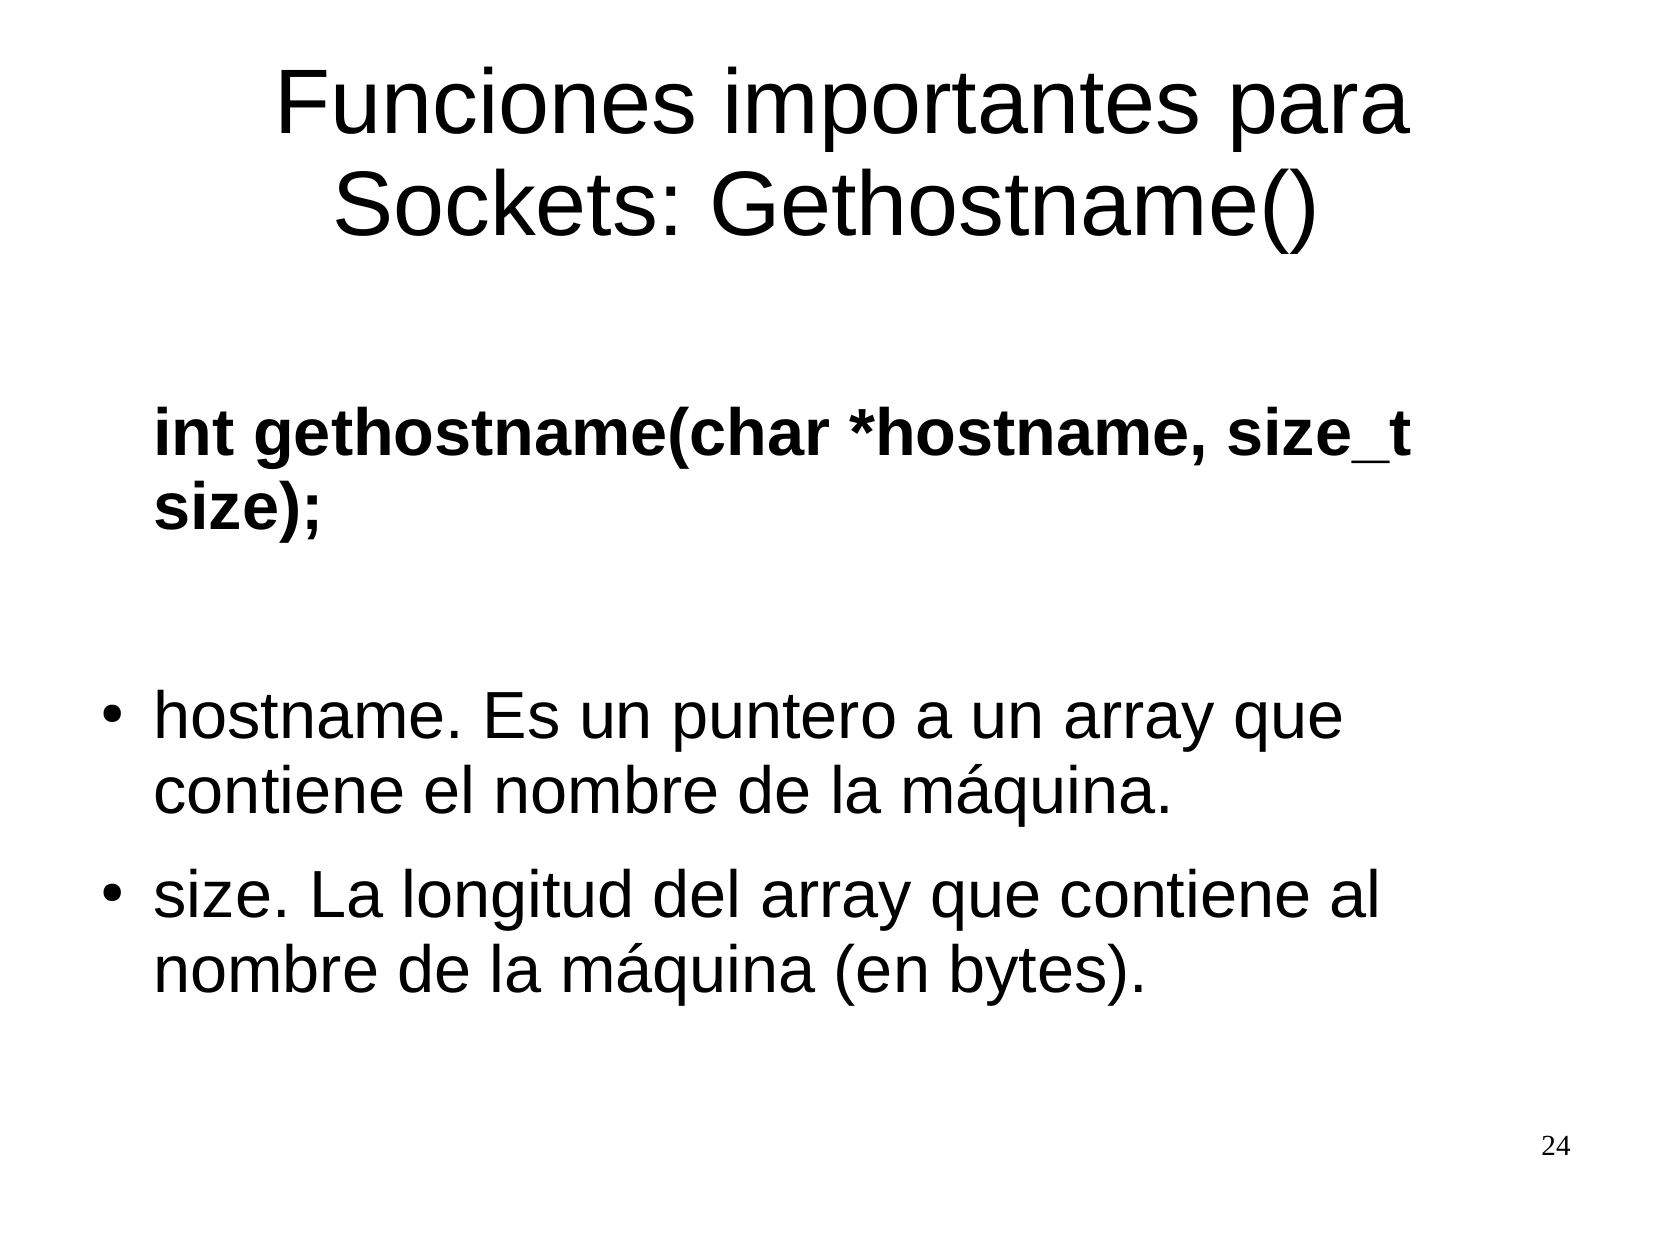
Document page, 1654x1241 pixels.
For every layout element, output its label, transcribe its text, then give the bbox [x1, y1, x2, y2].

list int gethostname(char *hostname, size_t size); hostname. Es un puntero a un array que contiene el nombre de la máquina. size. La longitud del array que contiene al nombre de la máquina (en bytes). [82, 290, 1538, 1010]
title Funciones importantes para Sockets: Gethostname() [82, 49, 1571, 257]
